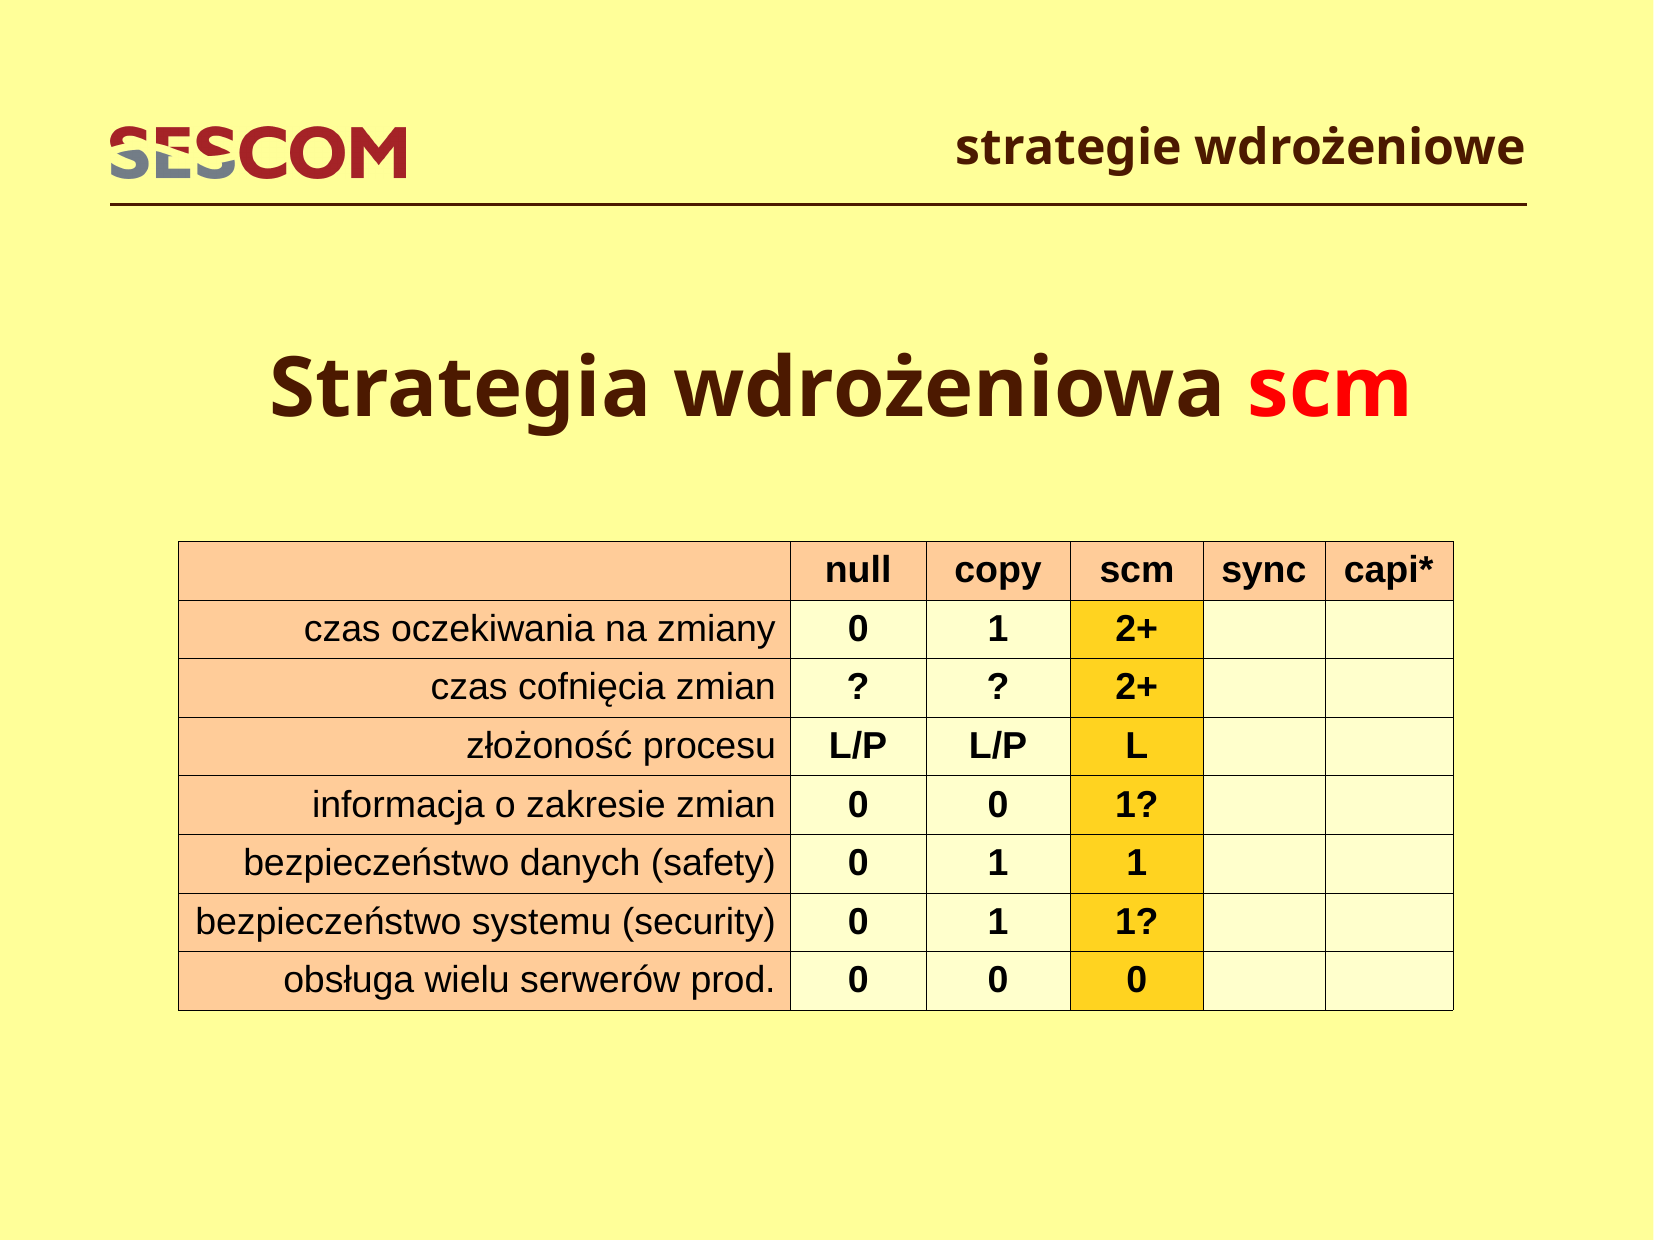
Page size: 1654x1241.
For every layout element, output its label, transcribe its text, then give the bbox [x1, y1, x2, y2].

table_header scm [1071, 542, 1203, 600]
table_cell 1? [1071, 776, 1203, 834]
table_cell [1204, 601, 1325, 658]
table_cell 1? [1071, 894, 1203, 951]
table_cell [1326, 952, 1453, 1010]
table_cell 1 [927, 894, 1070, 951]
table_cell 0 [927, 952, 1070, 1010]
table_cell [1204, 659, 1325, 717]
table_cell [1326, 718, 1453, 775]
table_cell [1204, 952, 1325, 1010]
table_cell L [1071, 718, 1203, 775]
text_box strategie wdrożeniowe [448, 103, 1541, 207]
table_cell 0 [791, 835, 926, 893]
table_cell 1 [927, 835, 1070, 893]
table_header null [791, 542, 926, 600]
table_cell 0 [791, 601, 926, 658]
table_cell [1204, 776, 1325, 834]
table_cell 0 [791, 776, 926, 834]
table_cell bezpieczeństwo danych (safety) [179, 835, 790, 893]
text_box Strategia wdrożeniowa scm [206, 320, 1477, 481]
table_cell 2+ [1071, 601, 1203, 658]
table_header capi* [1326, 542, 1453, 600]
table_header sync [1204, 542, 1325, 600]
table_cell informacja o zakresie zmian [179, 776, 790, 834]
table_cell ? [927, 659, 1070, 717]
table_cell L/P [791, 718, 926, 775]
table_cell [1204, 835, 1325, 893]
table_cell [1326, 835, 1453, 893]
table_cell złożoność procesu [179, 718, 790, 775]
table_cell [1326, 776, 1453, 834]
table_cell ? [791, 659, 926, 717]
table_cell [1326, 601, 1453, 658]
table_cell 0 [791, 952, 926, 1010]
table_cell 1 [1071, 835, 1203, 893]
table_cell [1204, 894, 1325, 951]
table_cell 0 [1071, 952, 1203, 1010]
table_cell [1326, 894, 1453, 951]
table_header [179, 542, 790, 600]
table_cell obsługa wielu serwerów prod. [179, 952, 790, 1010]
table_cell 1 [927, 601, 1070, 658]
table_header copy [927, 542, 1070, 600]
picture [110, 126, 406, 179]
table_cell czas oczekiwania na zmiany [179, 601, 790, 658]
table_cell 0 [927, 776, 1070, 834]
table_cell 0 [791, 894, 926, 951]
table_cell [1204, 718, 1325, 775]
table_cell bezpieczeństwo systemu (security) [179, 894, 790, 951]
table_cell [1326, 659, 1453, 717]
table_cell L/P [927, 718, 1070, 775]
table_cell 2+ [1071, 659, 1203, 717]
table_cell czas cofnięcia zmian [179, 659, 790, 717]
